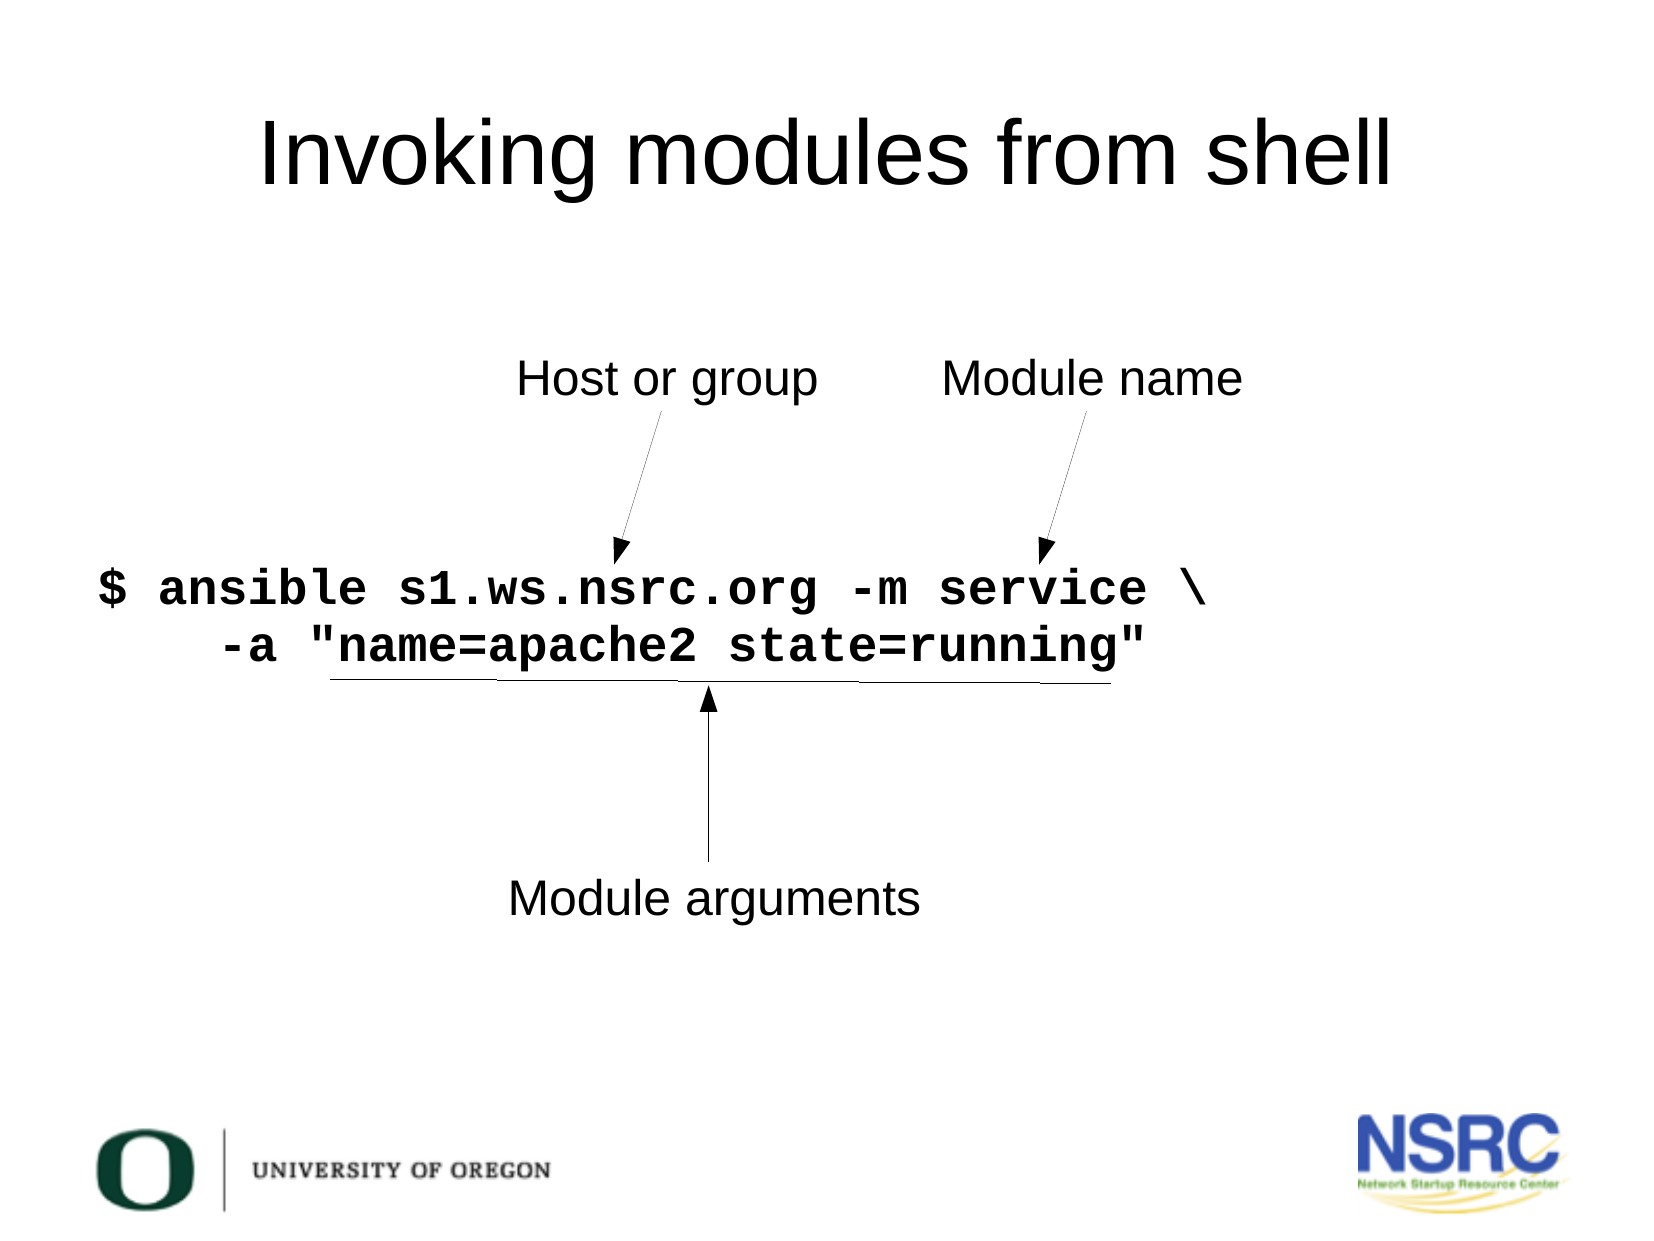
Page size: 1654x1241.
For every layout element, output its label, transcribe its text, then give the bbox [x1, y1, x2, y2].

text_box Host or group [496, 342, 839, 439]
picture [82, 1125, 566, 1216]
text_box Module name [921, 342, 1264, 439]
text_box $ ansible s1.ws.nsrc.org -m service \ -a "name=apache2 state=running" [82, 555, 1595, 739]
title Invoking modules from shell [82, 49, 1571, 257]
text_box Module arguments [460, 862, 969, 959]
picture [1358, 1113, 1571, 1216]
